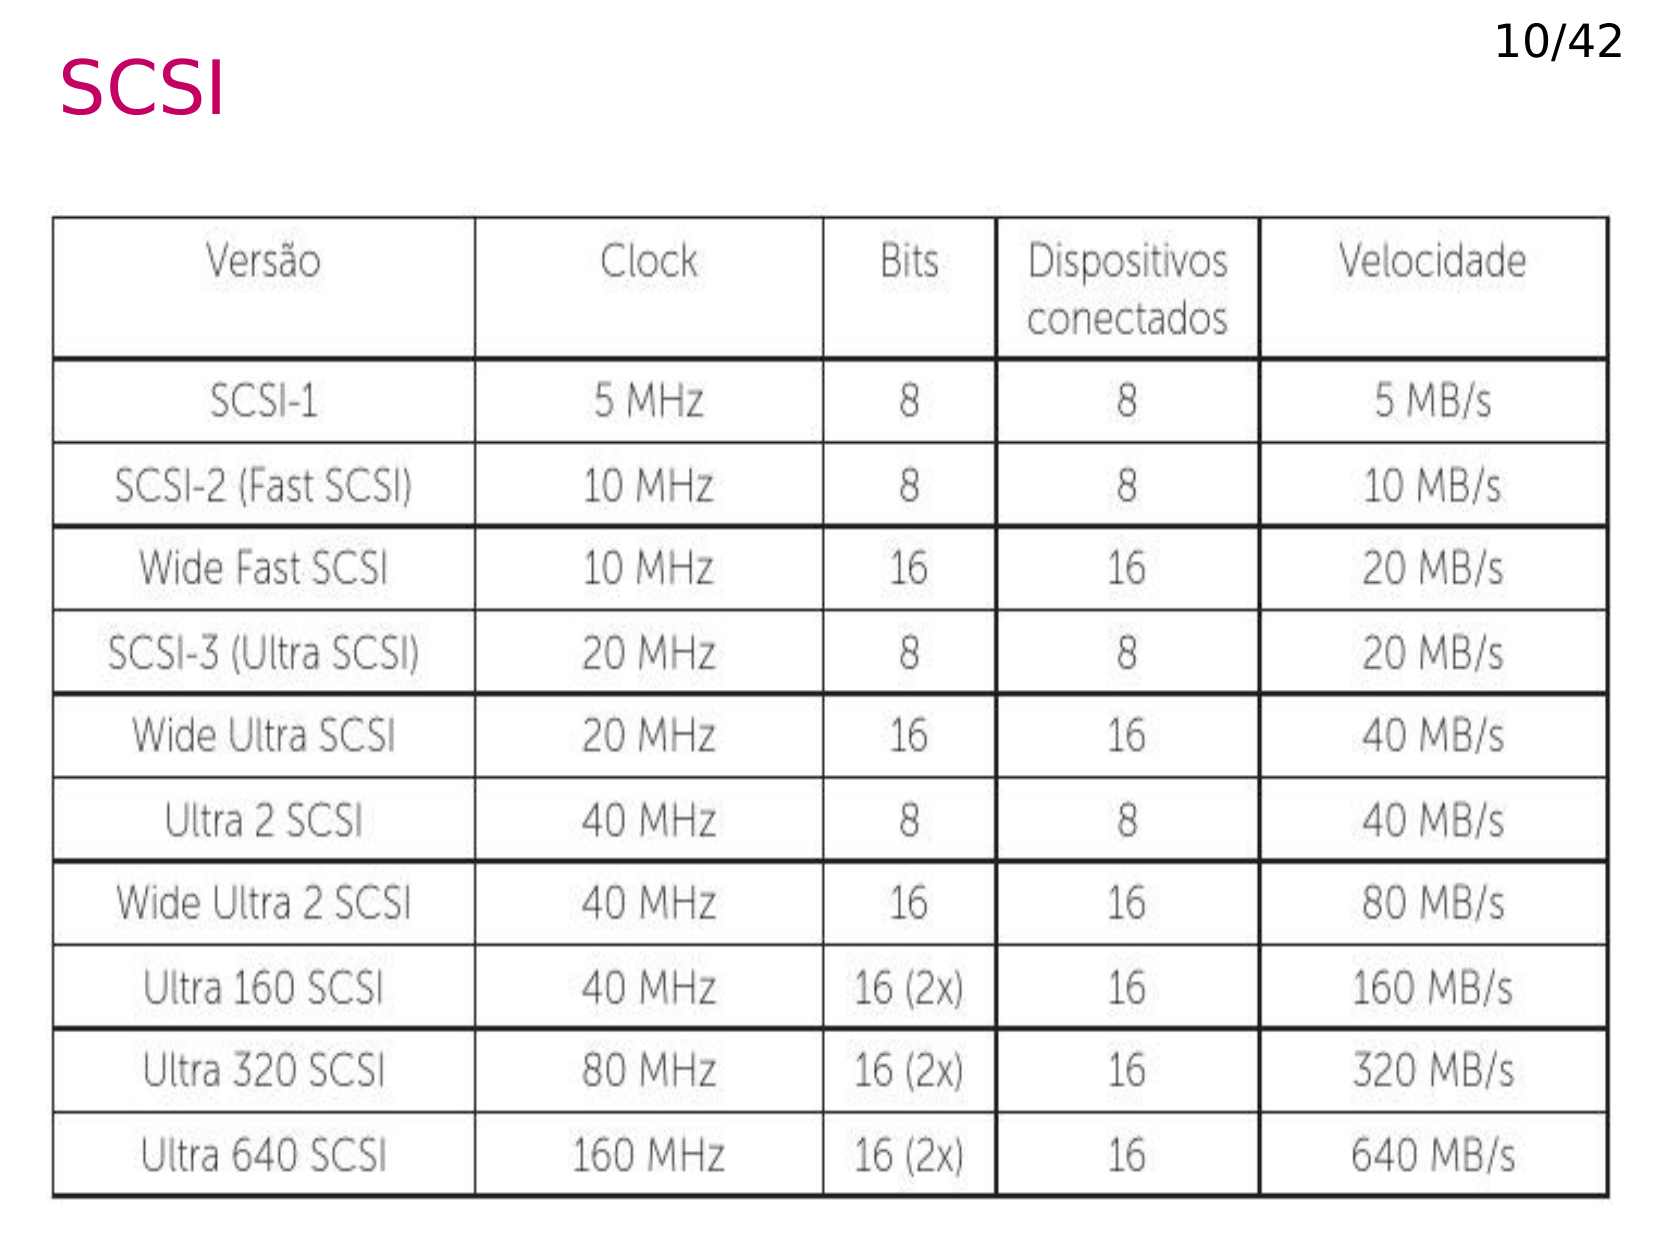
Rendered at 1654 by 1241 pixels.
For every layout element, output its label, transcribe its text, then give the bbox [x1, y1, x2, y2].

picture [46, 206, 1617, 1205]
title SCSI [59, 29, 1625, 148]
